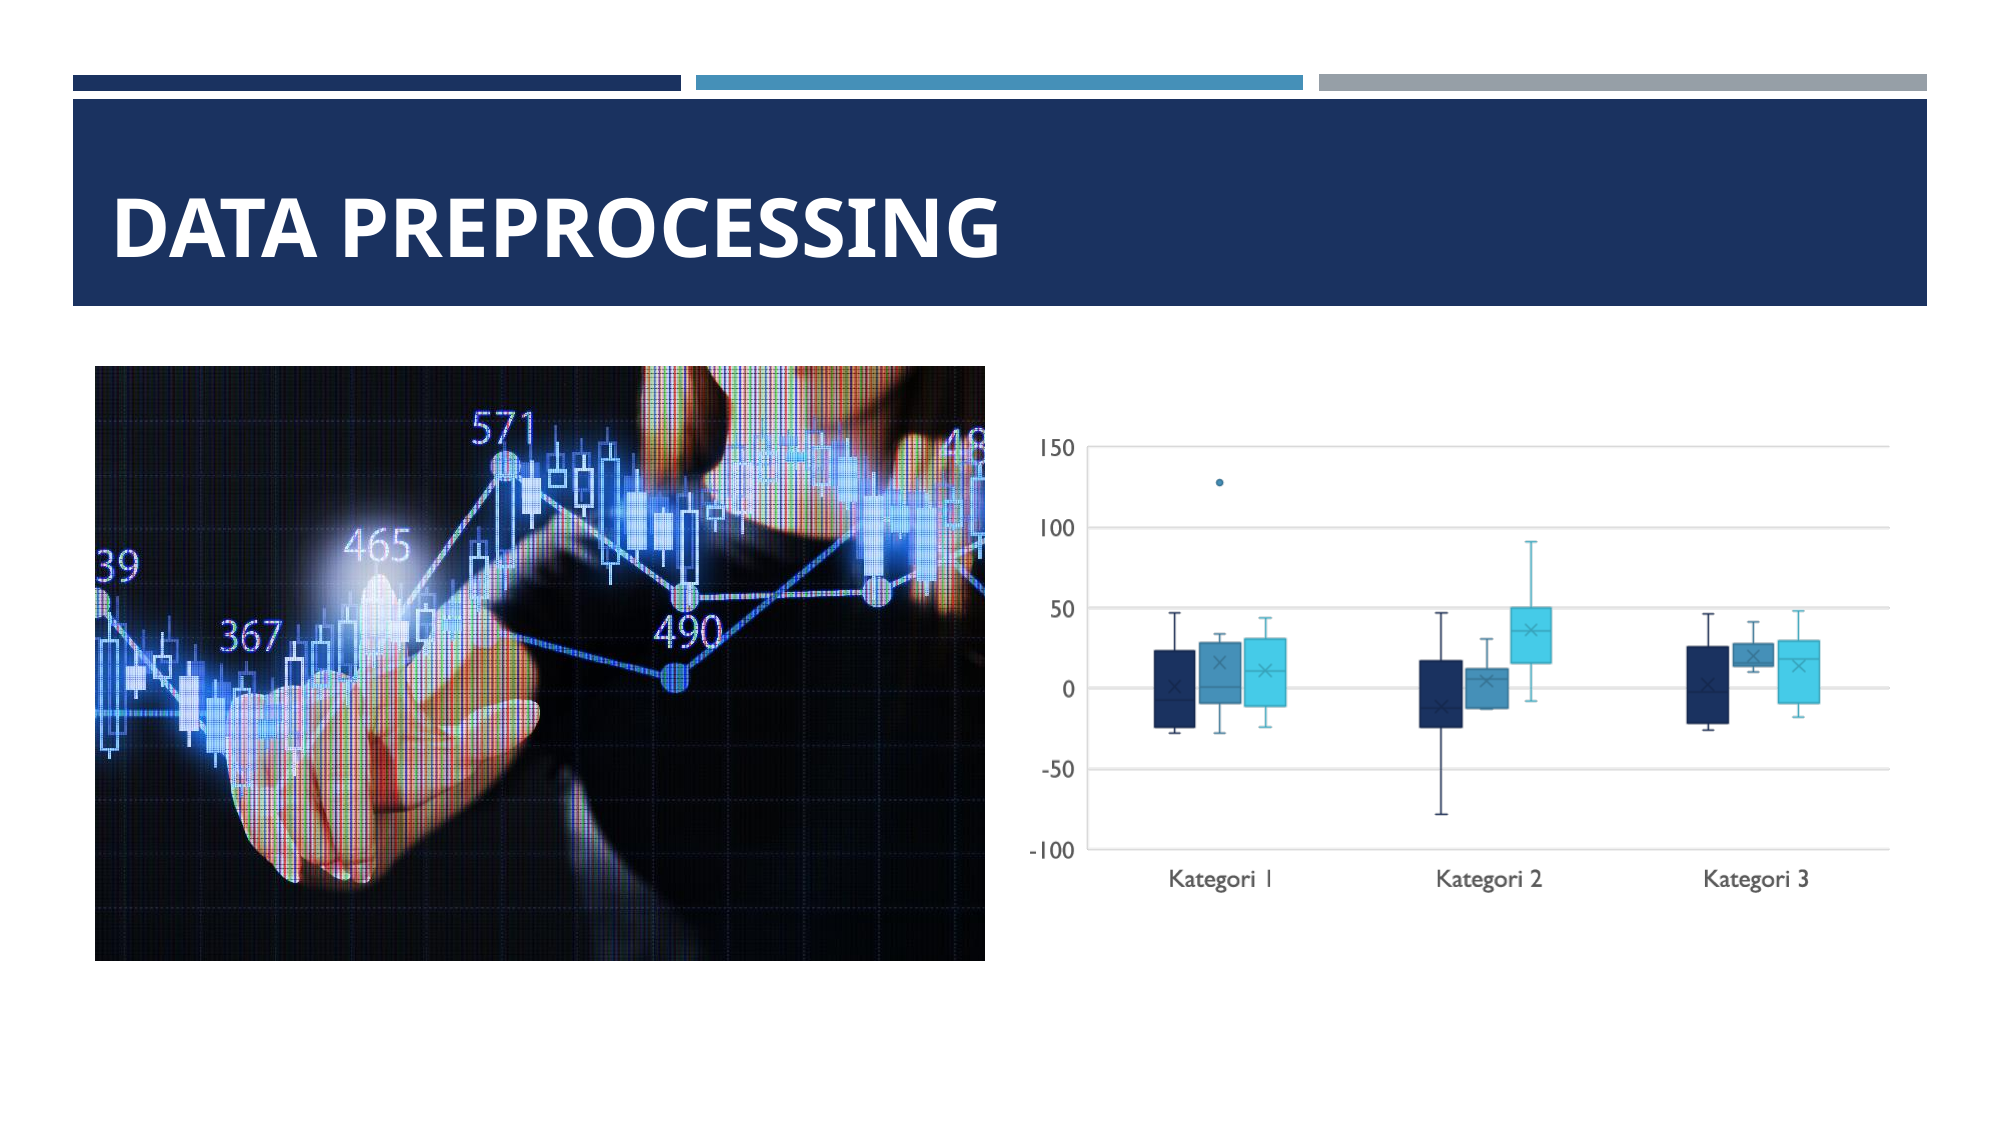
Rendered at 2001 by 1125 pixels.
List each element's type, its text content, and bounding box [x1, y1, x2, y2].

picture [1017, 421, 1903, 905]
title Data Preprocessing [95, 119, 1905, 282]
picture [95, 366, 985, 961]
